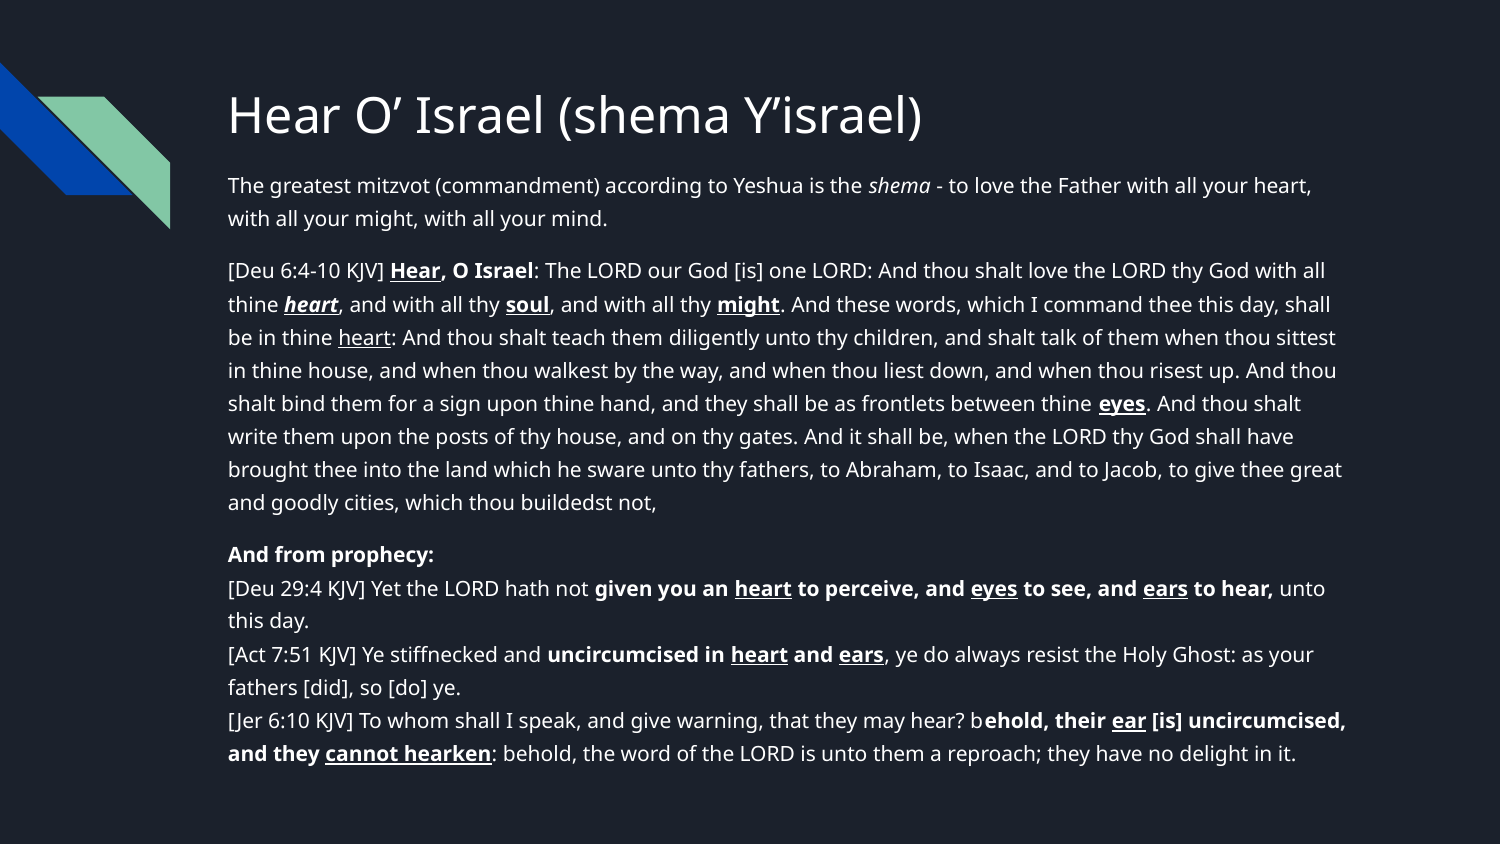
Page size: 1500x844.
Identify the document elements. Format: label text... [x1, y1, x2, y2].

list The greatest mitzvot (commandment) according to Yeshua is the shema - to love the Father with all your heart, with all your might, with all your mind. [Deu 6:4-10 KJV] Hear, O Israel: The LORD our God [is] one LORD: And thou shalt love the LORD thy God with all thine heart, and with all thy soul, and with all thy might. And these words, which I command thee this day, shall be in thine heart: And thou shalt teach them diligently unto thy children, and shalt talk of them when thou sittest in thine house, and when thou walkest by the way, and when thou liest down, and when thou risest up. And thou shalt bind them for a sign upon thine hand, and they shall be as frontlets between thine eyes. And thou shalt write them upon the posts of thy house, and on thy gates. And it shall be, when the LORD thy God shall have brought thee into the land which he sware unto thy fathers, to Abraham, to Isaac, and to Jacob, to give thee great and goodly cities, which thou buildedst not, And from prophecy: [Deu 29:4 KJV] Yet the LORD hath not given you an heart to perceive, and eyes to see, and ears to hear, unto this day. [Act 7:51 KJV] Ye stiffnecked and uncircumcised in heart and ears, ye do always resist the Holy Ghost: as your fathers [did], so [do] ye. [Jer 6:10 KJV] To whom shall I speak, and give warning, that they may hear? behold, their ear [is] uncircumcised, and they cannot hearken: behold, the word of the LORD is unto them a reproach; they have no delight in it. [212, 151, 1368, 786]
title Hear O’ Israel (shema Y’israel) [212, 64, 1368, 151]
